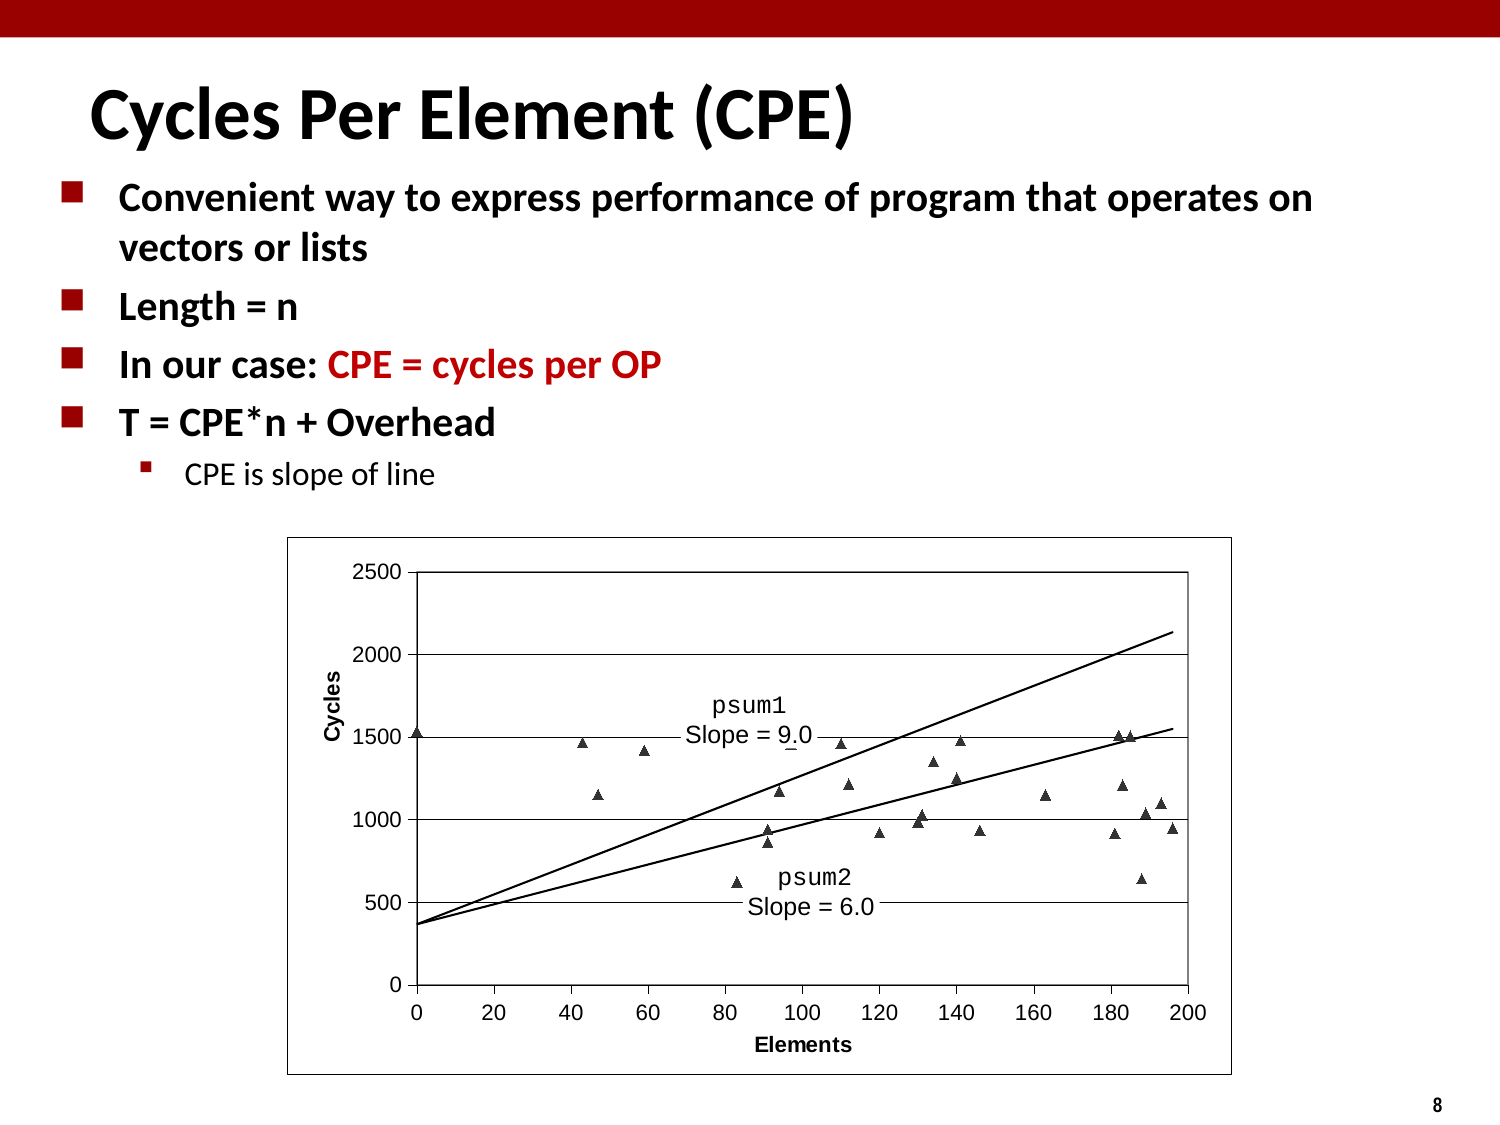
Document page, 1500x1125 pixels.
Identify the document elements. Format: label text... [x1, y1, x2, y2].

title Cycles Per Element (CPE) [75, 62, 1411, 157]
chart [287, 537, 1232, 1075]
list Convenient way to express performance of program that operates on vectors or lists Length = n In our case: CPE = cycles per OP T = CPE*n + Overhead CPE is slope of line [47, 162, 1411, 412]
text_box psum2 Slope = 6.0 [742, 857, 880, 921]
text_box psum1 Slope = 9.0 [680, 683, 818, 749]
